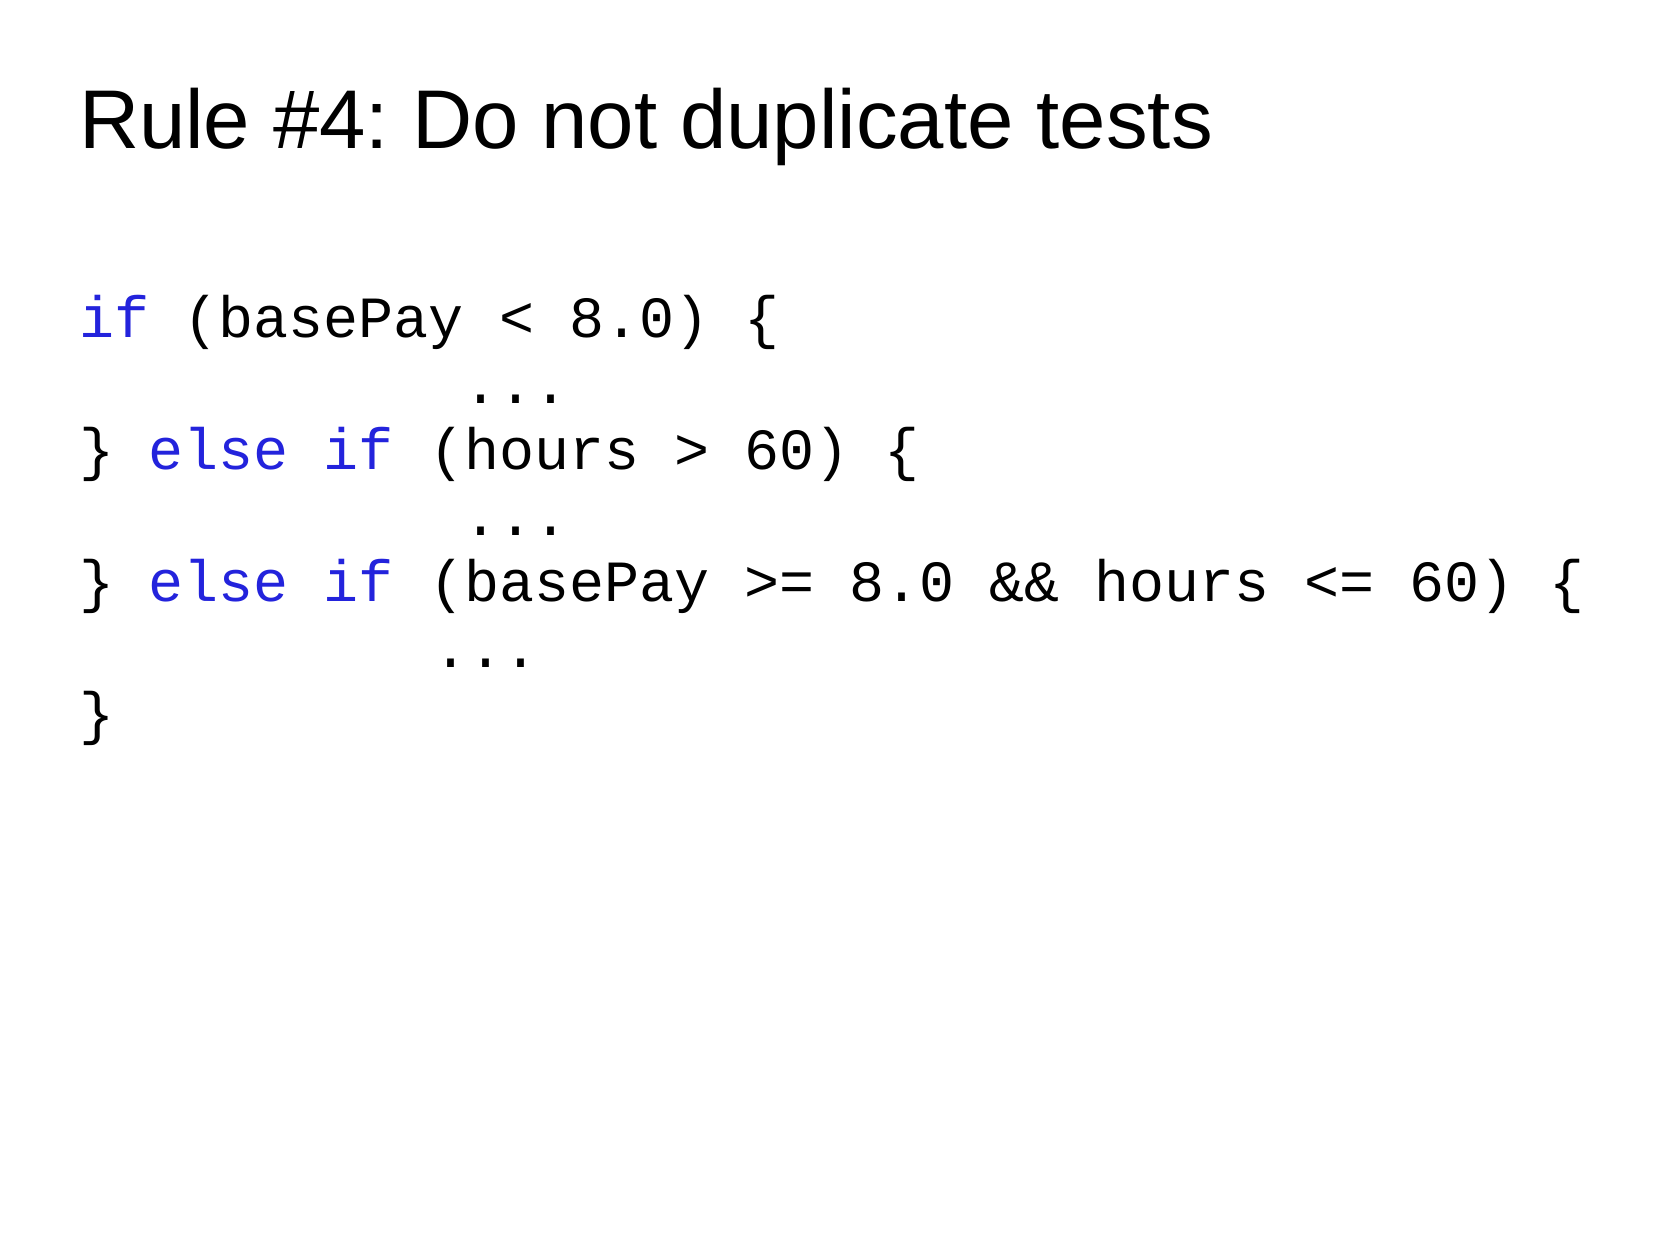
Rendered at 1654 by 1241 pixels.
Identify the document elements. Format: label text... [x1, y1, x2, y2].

text_box Rule #4: Do not duplicate tests if (basePay < 8.0) { ... } else if (hours > 60) { ... } else if (basePay >= 8.0 && hours <= 60) { ... } [64, 66, 1622, 771]
